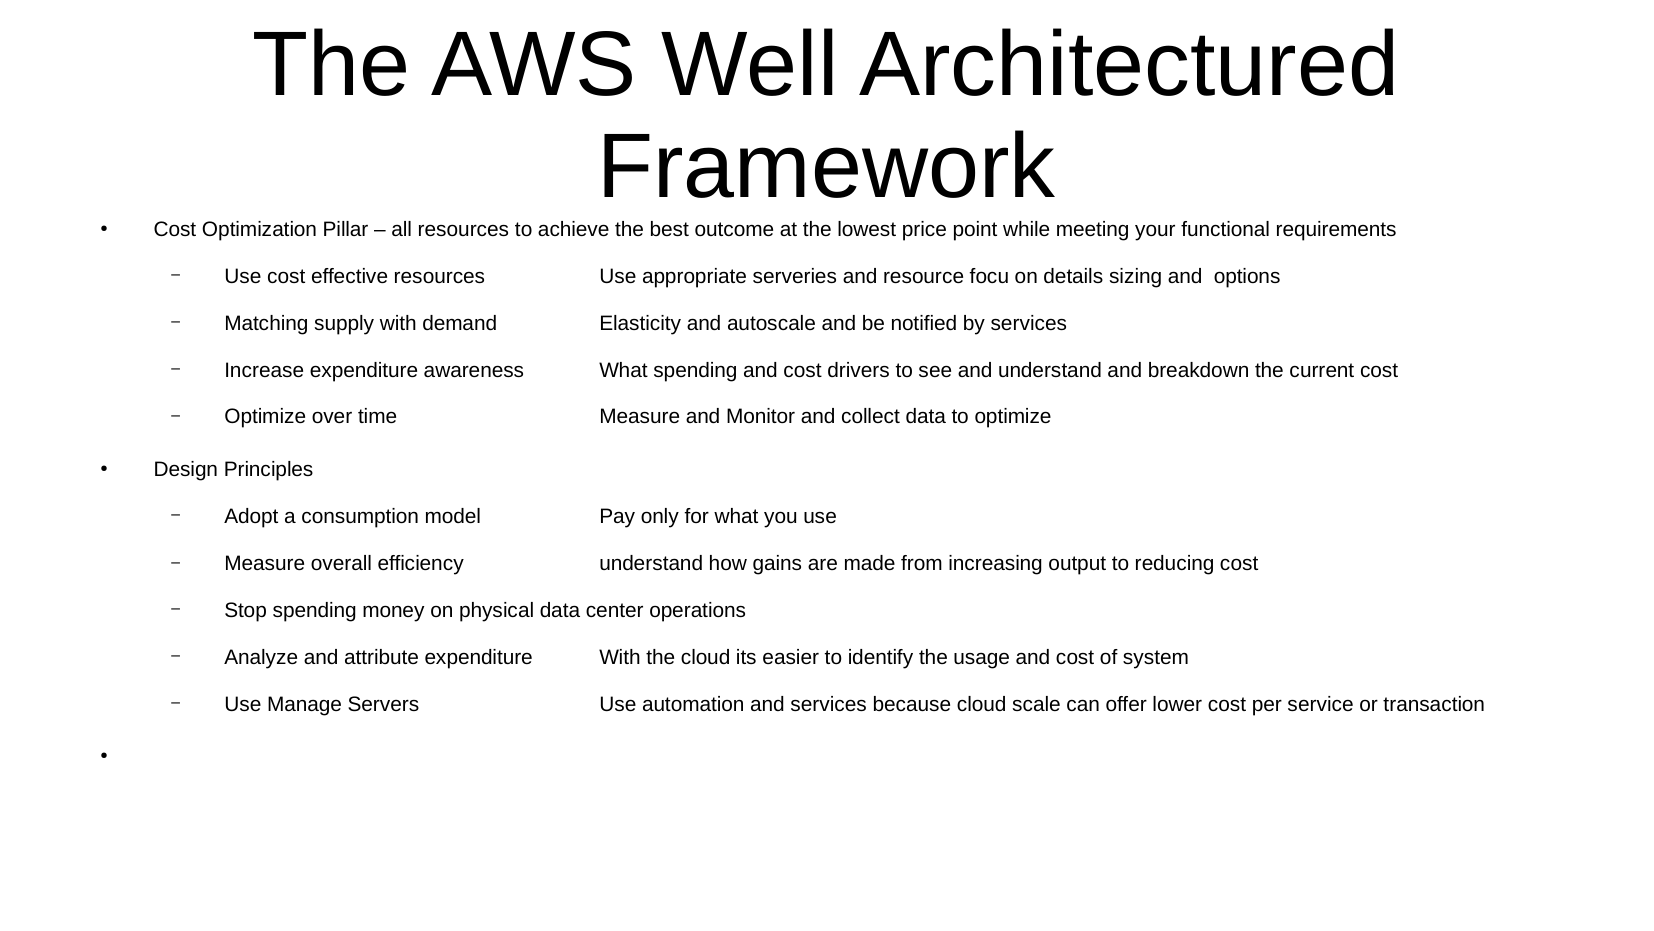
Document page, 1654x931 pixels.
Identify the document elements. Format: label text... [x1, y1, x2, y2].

list Cost Optimization Pillar – all resources to achieve the best outcome at the lowest price point while meeting your functional requirements Use cost effective resources Use appropriate serveries and resource focu on details sizing and options Matching supply with demand Elasticity and autoscale and be notified by services Increase expenditure awareness What spending and cost drivers to see and understand and breakdown the current cost Optimize over time Measure and Monitor and collect data to optimize Design Principles Adopt a consumption model Pay only for what you use Measure overall efficiency understand how gains are made from increasing output to reducing cost Stop spending money on physical data center operations Analyze and attribute expenditure With the cloud its easier to identify the usage and cost of system Use Manage Servers Use automation and services because cloud scale can offer lower cost per service or transaction [82, 217, 1561, 871]
title The AWS Well Architectured Framework [82, 12, 1571, 218]
